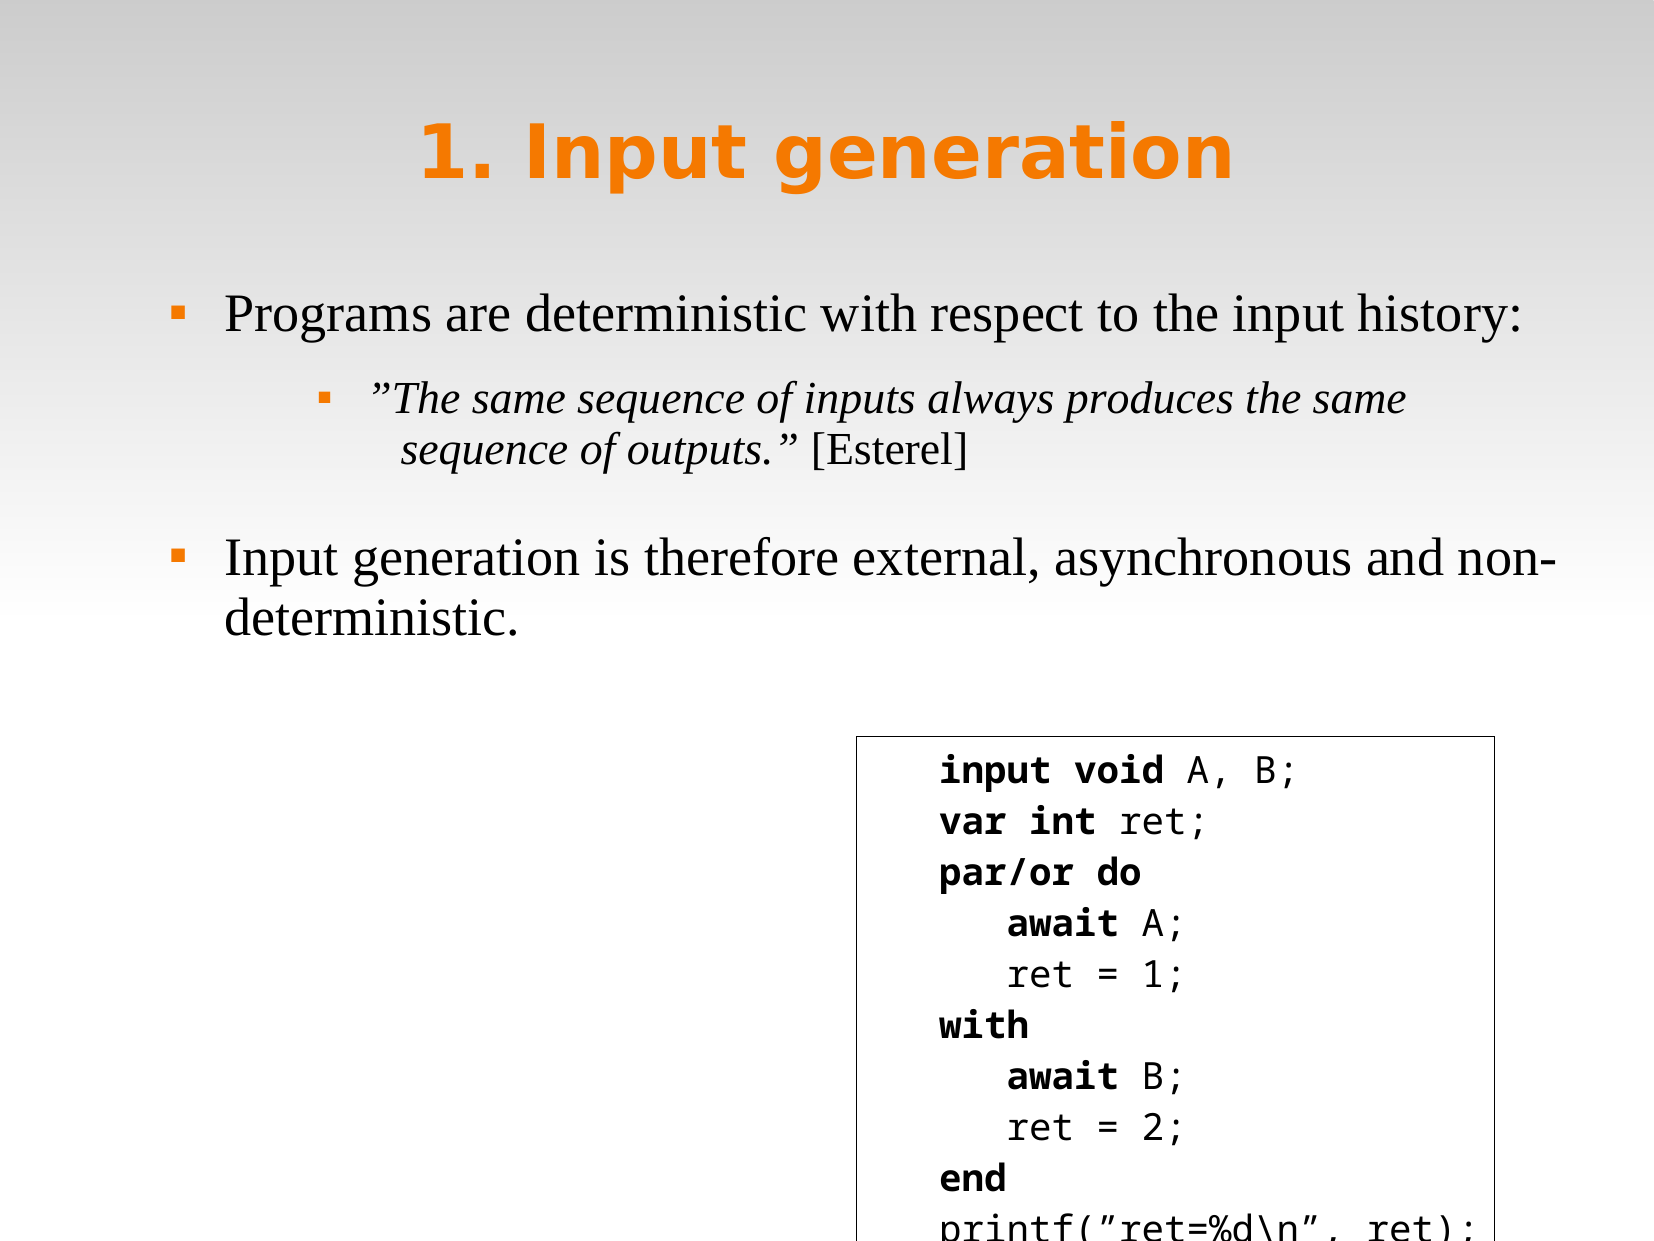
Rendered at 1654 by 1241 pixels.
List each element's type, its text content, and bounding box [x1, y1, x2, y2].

list Programs are deterministic with respect to the input history: ”The same sequence of inputs always produces the same sequence of outputs.” [Esterel] Input generation is therefore external, asynchronous and non-deterministic. [82, 231, 1571, 1035]
title 1. Input generation [82, 49, 1571, 231]
text_box input void A, B; var int ret; par/or do await A; ret = 1; with await B; ret = 2; end printf(”ret=%d\n”, ret); [856, 1035, 1495, 1197]
